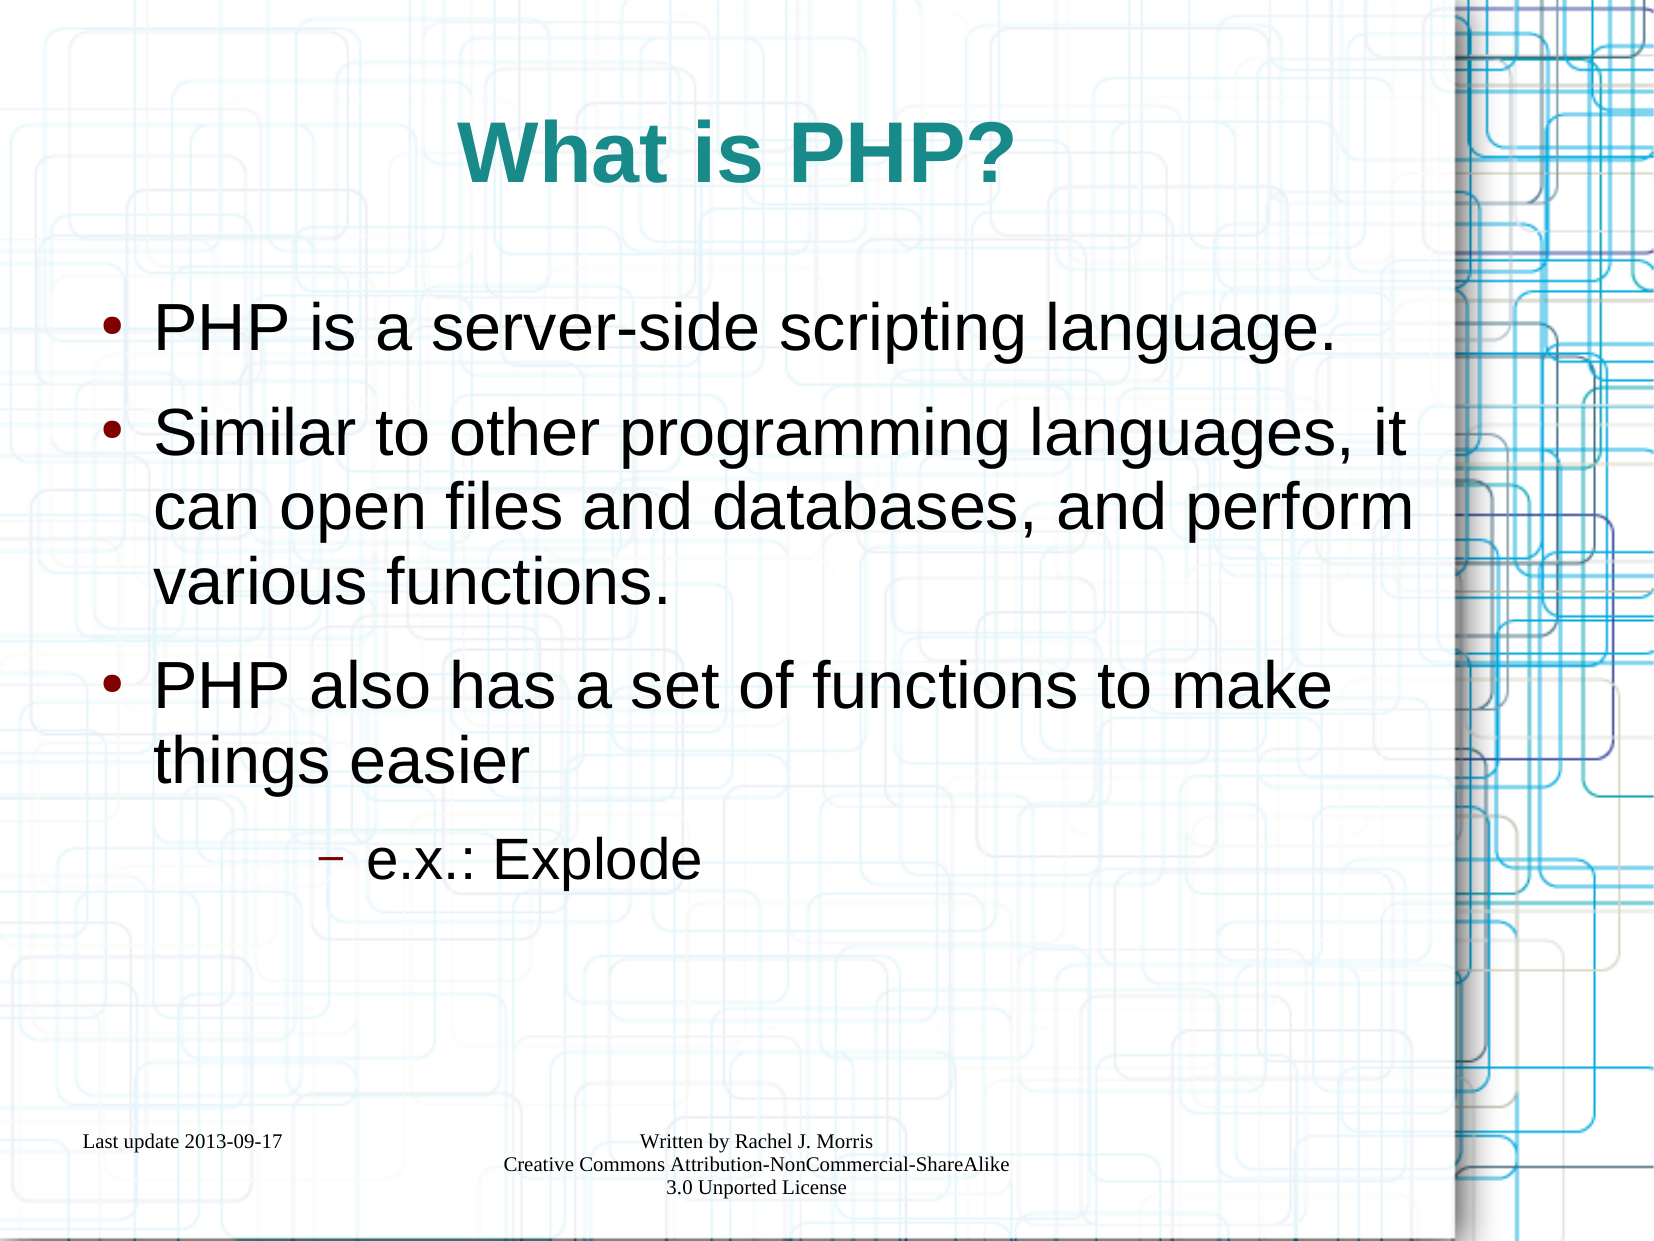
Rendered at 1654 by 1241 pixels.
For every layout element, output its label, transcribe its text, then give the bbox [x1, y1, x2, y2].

title What is PHP? [59, 49, 1418, 257]
picture [0, 0, 1654, 1241]
list PHP is a server-side scripting language. Similar to other programming languages, it can open files and databases, and perform various functions. PHP also has a set of functions to make things easier e.x.: Explode [82, 290, 1418, 1010]
